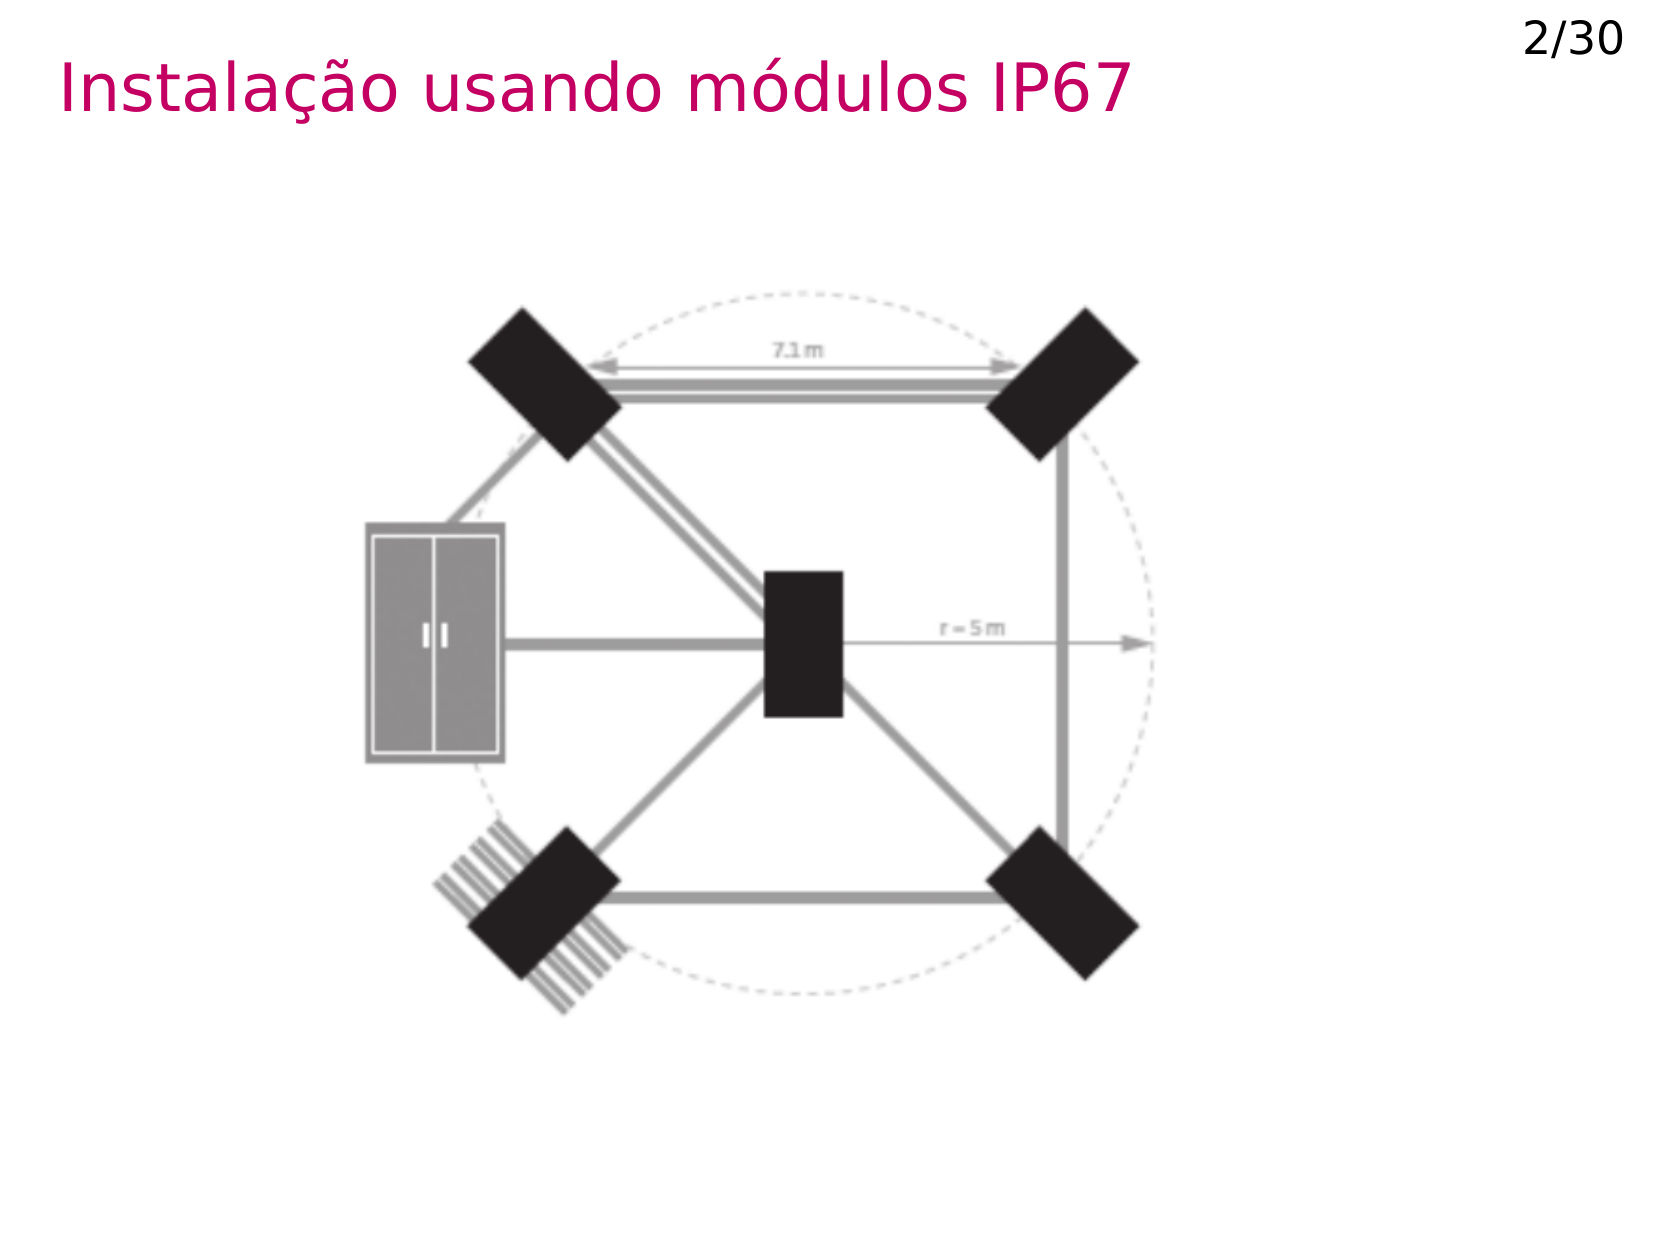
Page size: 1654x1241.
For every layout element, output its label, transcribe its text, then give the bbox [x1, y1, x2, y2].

title Instalação usando módulos IP67 [59, 29, 1625, 148]
picture [360, 284, 1168, 1025]
